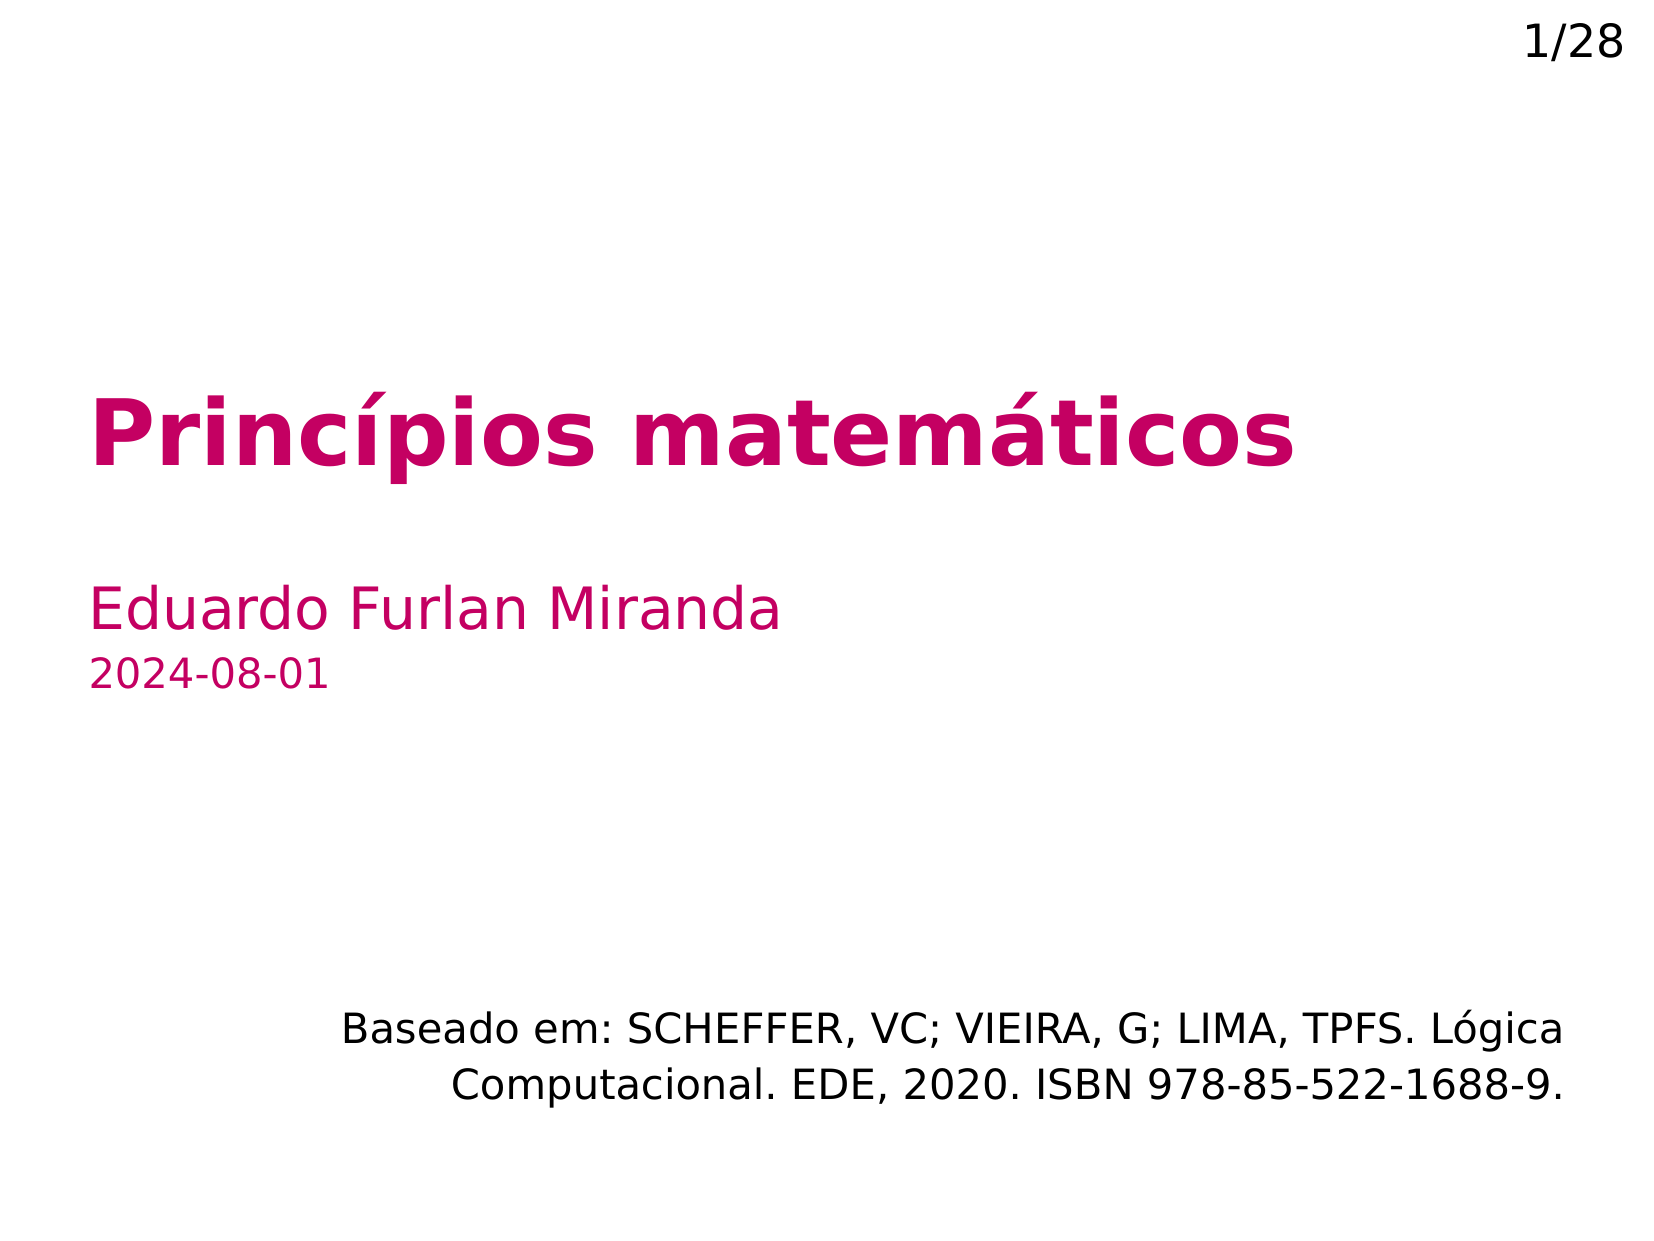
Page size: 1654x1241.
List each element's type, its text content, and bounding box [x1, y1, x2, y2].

title Princípios matemáticos Eduardo Furlan Miranda 2024-08-01 [88, 29, 1565, 1034]
list Baseado em: SCHEFFER, VC; VIEIRA, G; LIMA, TPFS. Lógica Computacional. EDE, 2020. ISBN 978-85-522-1688-9. [324, 998, 1565, 1211]
